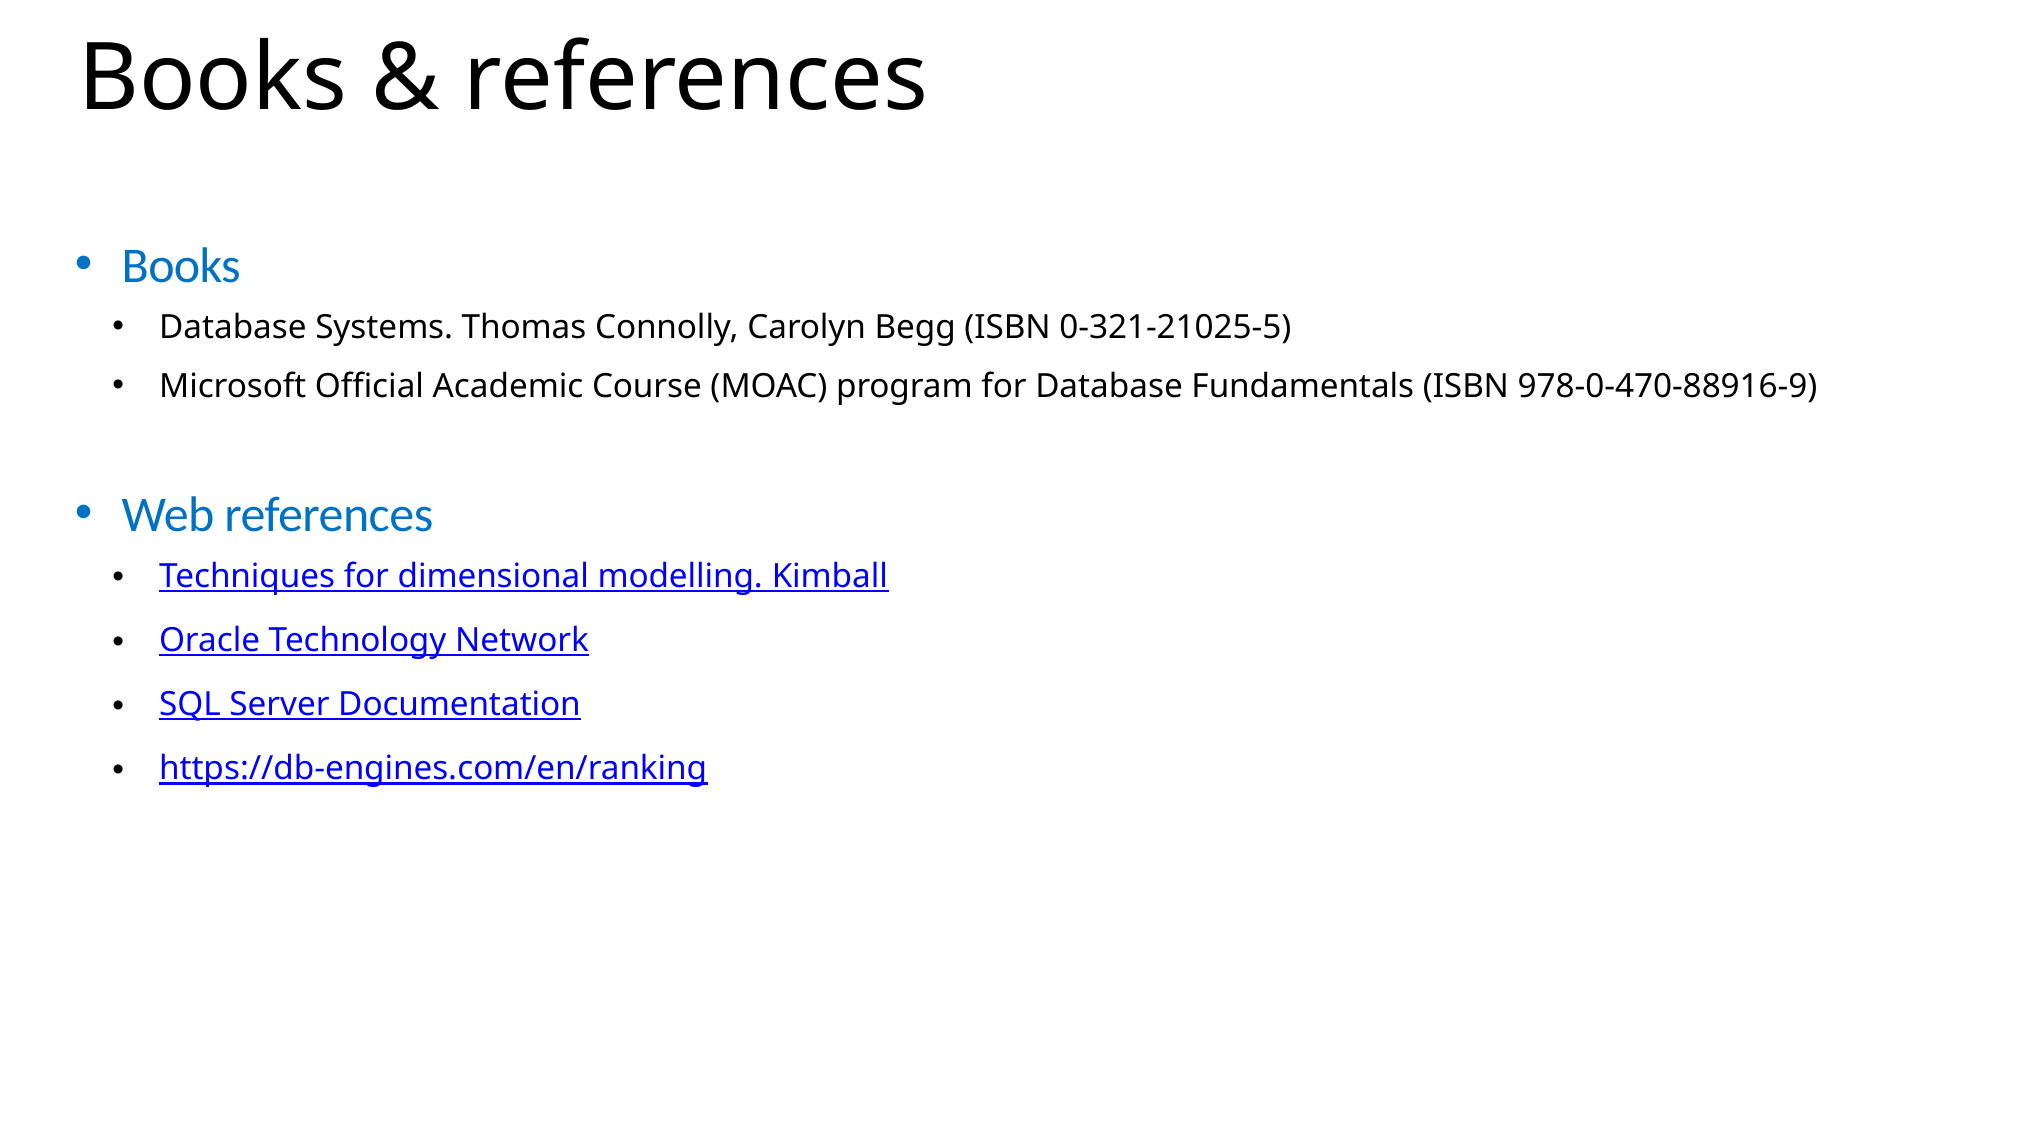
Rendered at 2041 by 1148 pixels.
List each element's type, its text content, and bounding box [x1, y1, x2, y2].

title Books & references [63, 30, 1992, 209]
list Books Database Systems. Thomas Connolly, Carolyn Begg (ISBN 0-321-21025-5) Microsoft Official Academic Course (MOAC) program for Database Fundamentals (ISBN 978-0-470-88916-9) Web references Techniques for dimensional modelling. Kimball Oracle Technology Network SQL Server Documentation https://db-engines.com/en/ranking [60, 225, 1980, 561]
